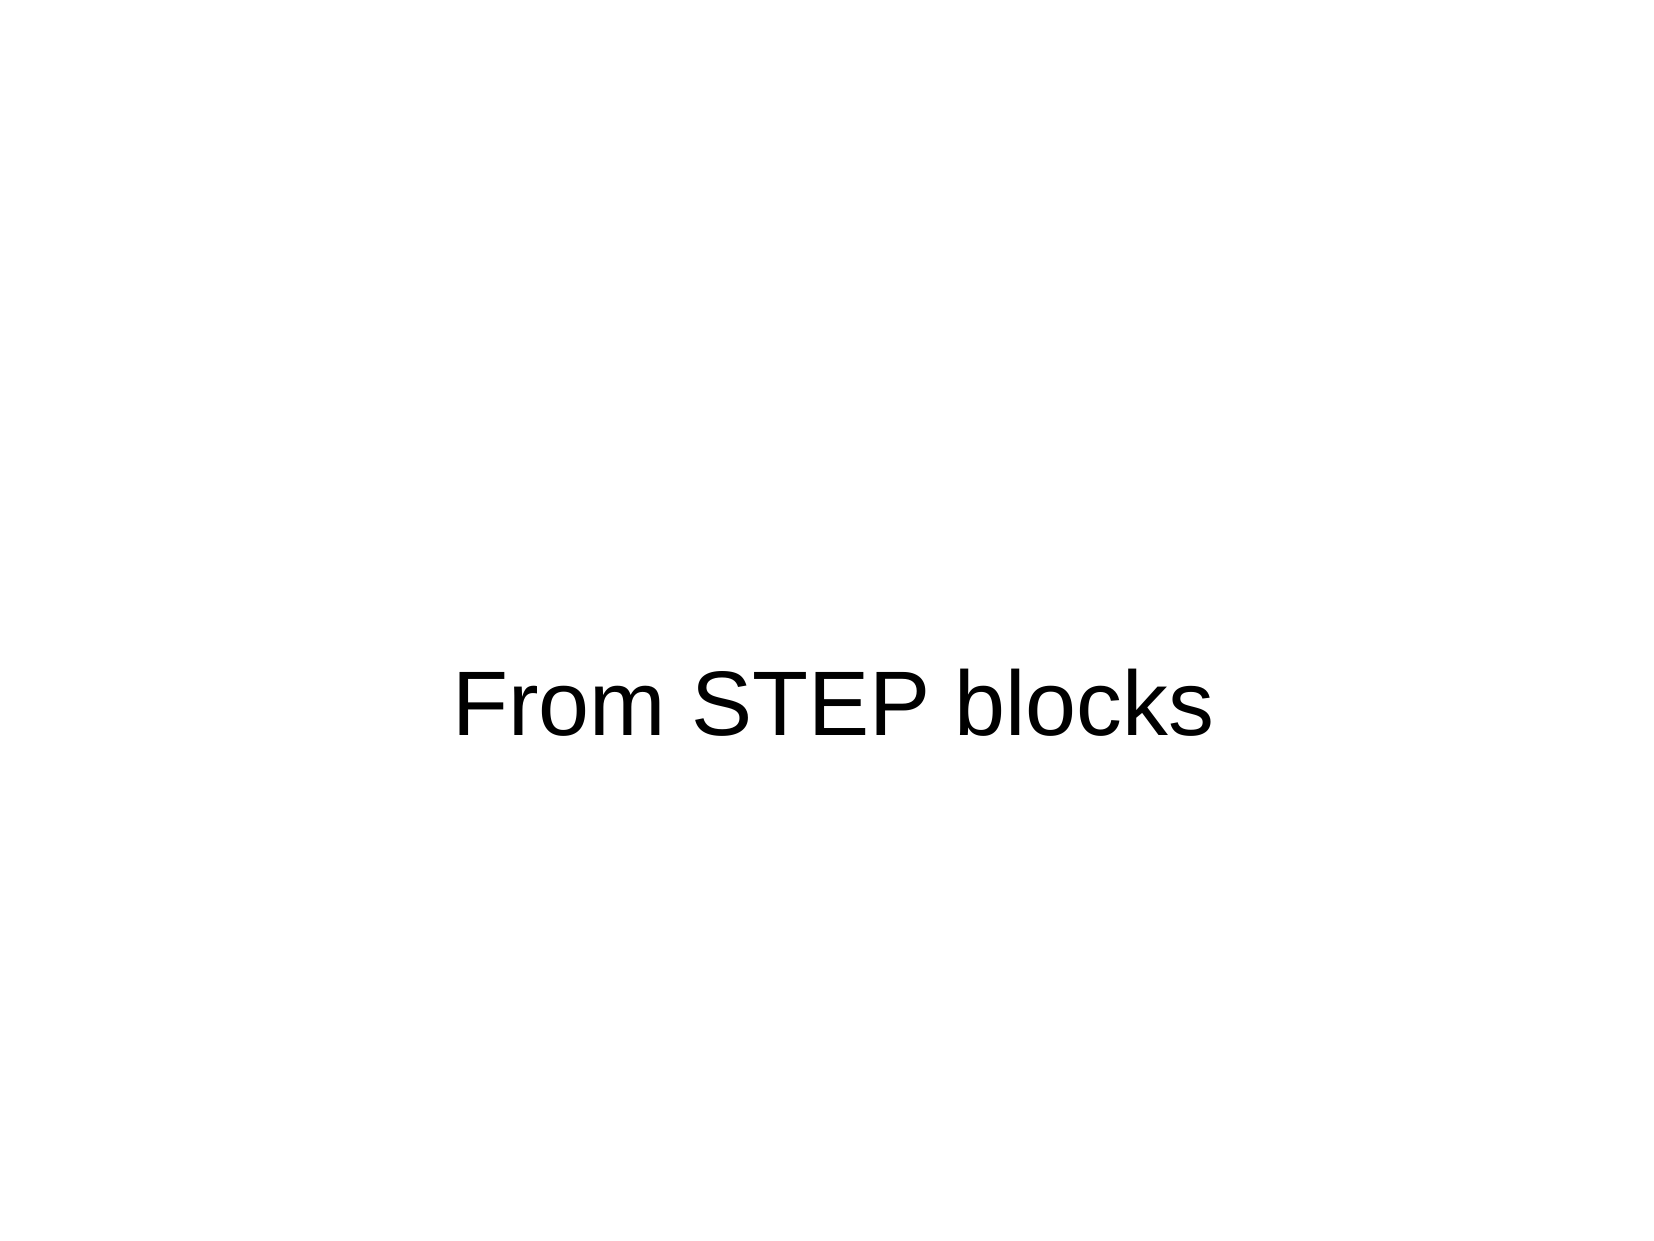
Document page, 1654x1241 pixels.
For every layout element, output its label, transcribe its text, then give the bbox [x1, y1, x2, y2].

title From STEP blocks [90, 600, 1579, 808]
